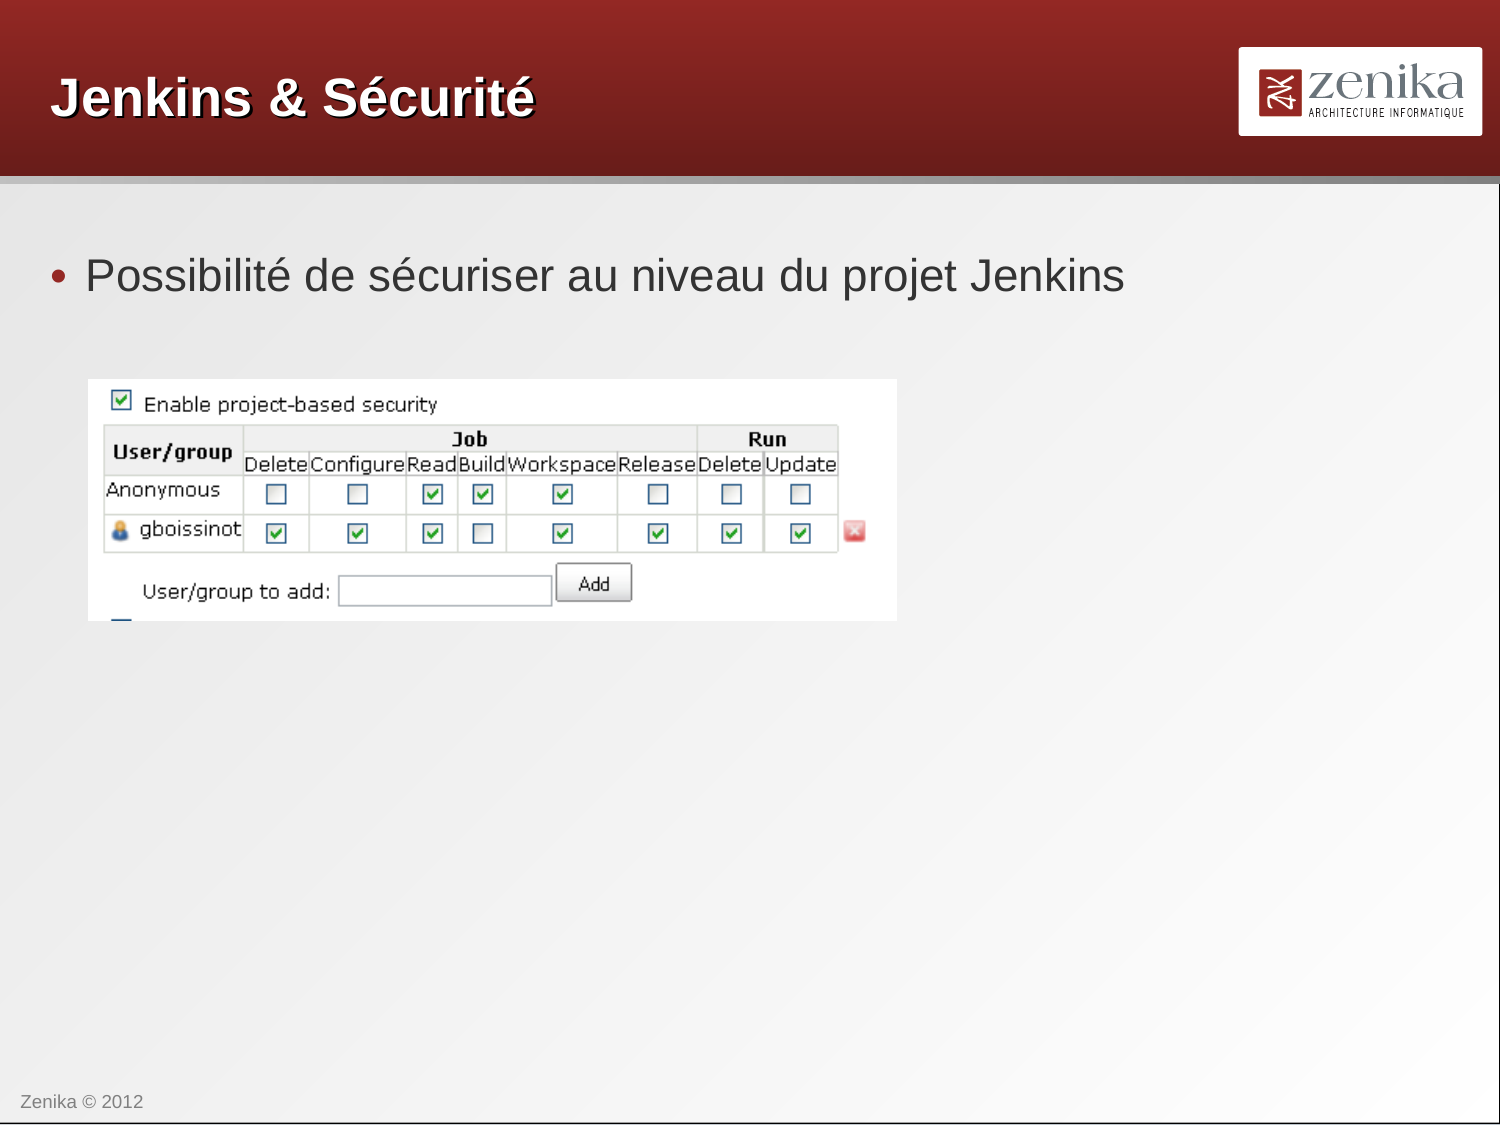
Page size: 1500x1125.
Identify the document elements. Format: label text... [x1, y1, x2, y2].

list Possibilité de sécuriser au niveau du projet Jenkins [50, 249, 1435, 1064]
picture [88, 379, 897, 621]
title Jenkins & Sécurité [50, 15, 1206, 180]
picture [1257, 58, 1464, 125]
